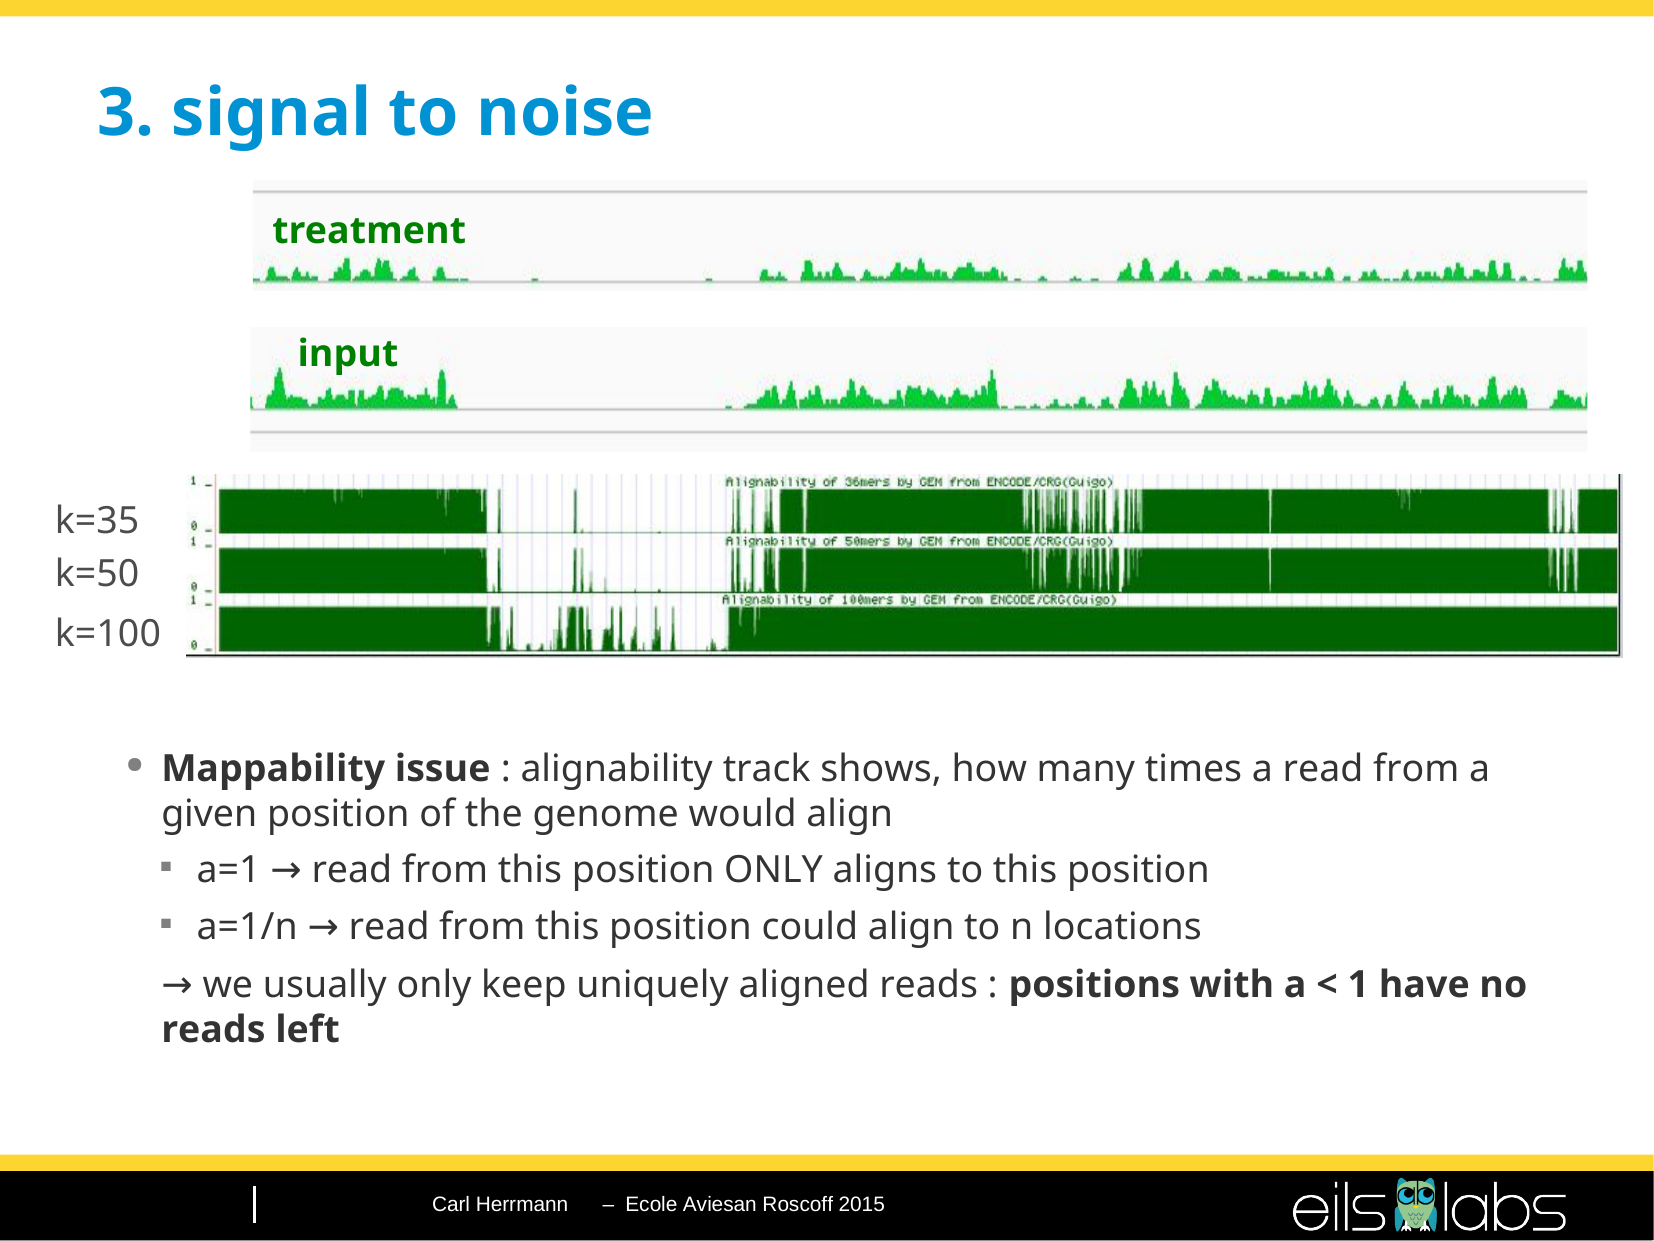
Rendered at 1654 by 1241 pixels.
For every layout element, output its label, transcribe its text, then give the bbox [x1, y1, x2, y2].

text_box k=50 [40, 539, 155, 598]
picture [250, 327, 1588, 452]
text_box input [282, 318, 414, 385]
picture [1292, 1177, 1566, 1232]
title 3. signal to noise [82, 61, 1571, 168]
picture [252, 180, 1588, 291]
text_box k=100 [40, 598, 176, 665]
text_box k=35 [40, 486, 155, 539]
text_box treatment [257, 196, 482, 263]
list Mappability issue : alignability track shows, how many times a read from a given position of the genome would align a=1 → read from this position ONLY aligns to this position a=1/n → read from this position could align to n locations → we usually only keep uniquely aligned reads : positions with a < 1 have no reads left [111, 736, 1567, 1146]
picture [186, 474, 1623, 658]
